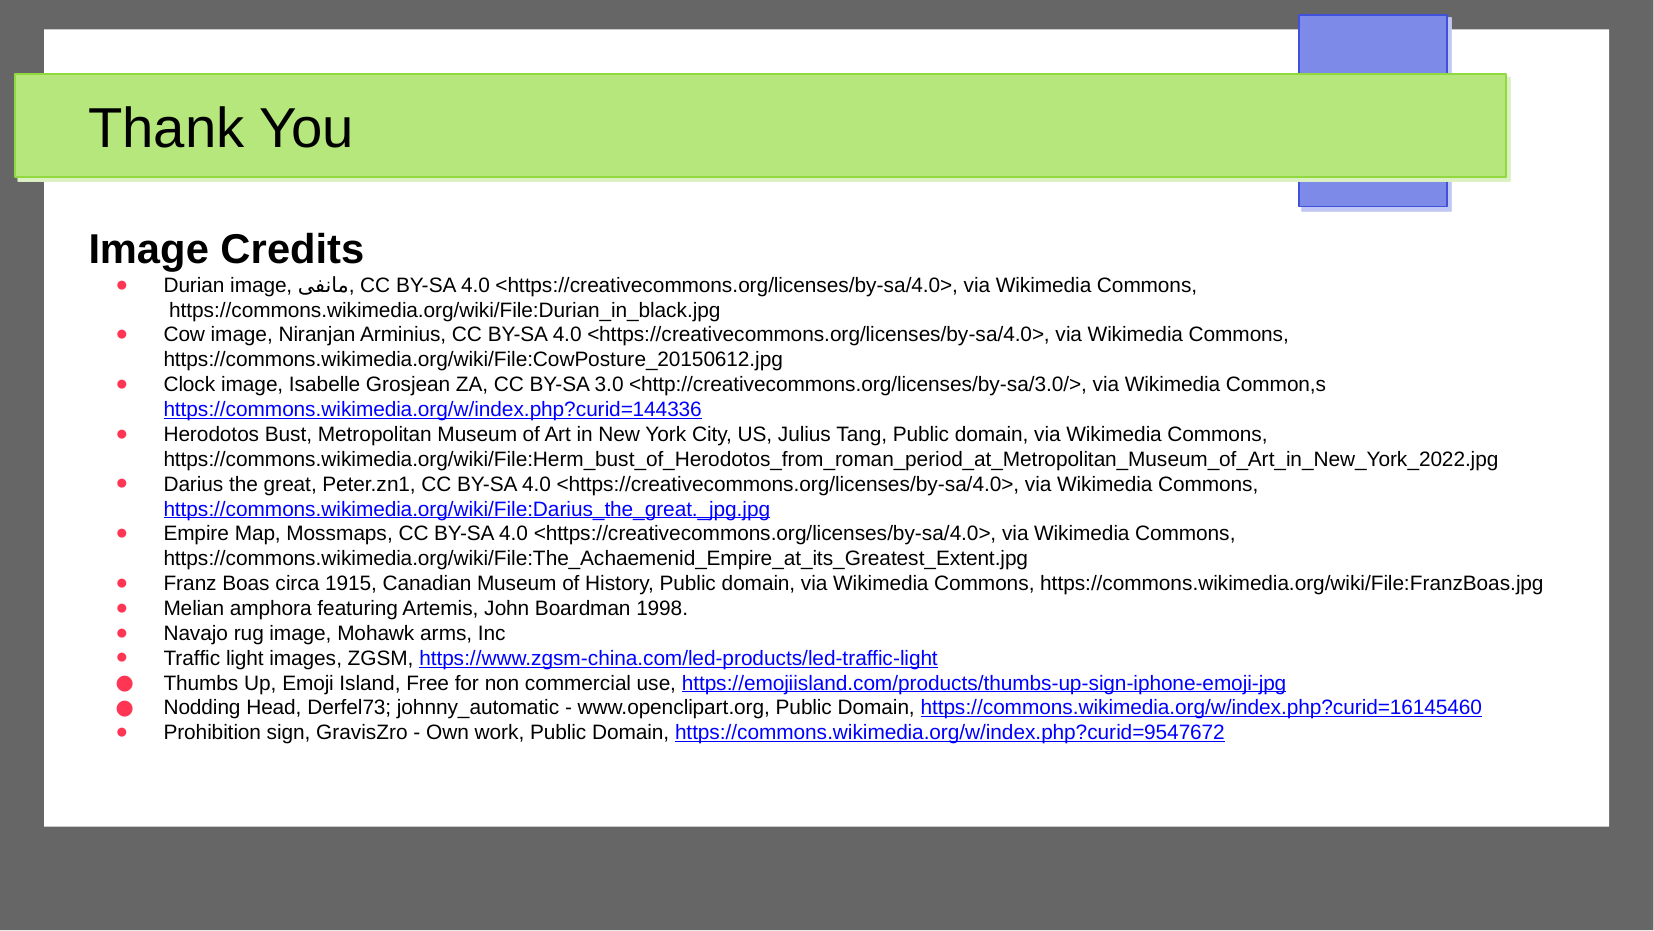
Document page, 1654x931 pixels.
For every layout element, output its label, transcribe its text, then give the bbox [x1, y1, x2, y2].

text_box Image Credits Durian image, مانفی, CC BY-SA 4.0 <https://creativecommons.org/licenses/by-sa/4.0>, via Wikimedia Commons, https://commons.wikimedia.org/wiki/File:Durian_in_black.jpg Cow image, Niranjan Arminius, CC BY-SA 4.0 <https://creativecommons.org/licenses/by-sa/4.0>, via Wikimedia Commons, https://commons.wikimedia.org/wiki/File:CowPosture_20150612.jpg Clock image, Isabelle Grosjean ZA, CC BY-SA 3.0 <http://creativecommons.org/licenses/by-sa/3.0/>, via Wikimedia Common,s https://commons.wikimedia.org/w/index.php?curid=144336 Herodotos Bust, Metropolitan Museum of Art in New York City, US, Julius Tang, Public domain, via Wikimedia Commons, https://commons.wikimedia.org/wiki/File:Herm_bust_of_Herodotos_from_roman_period_at_Metropolitan_Museum_of_Art_in_New_York_2022.jpg Darius the great, Peter.zn1, CC BY-SA 4.0 <https://creativecommons.org/licenses/by-sa/4.0>, via Wikimedia Commons, https://commons.wikimedia.org/wiki/File:Darius_the_great._jpg.jpg Empire Map, Mossmaps, CC BY-SA 4.0 <https://creativecommons.org/licenses/by-sa/4.0>, via Wikimedia Commons, https://commons.wikimedia.org/wiki/File:The_Achaemenid_Empire_at_its_Greatest_Extent.jpg Franz Boas circa 1915, Canadian Museum of History, Public domain, via Wikimedia Commons, https://commons.wikimedia.org/wiki/File:FranzBoas.jpg Melian amphora featuring Artemis, John Boardman 1998. Navajo rug image, Mohawk arms, Inc Traffic light images, ZGSM, https://www.zgsm-china.com/led-products/led-traffic-light Thumbs Up, Emoji Island, Free for non commercial use, https://emojiisland.com/products/thumbs-up-sign-iphone-emoji-jpg Nodding Head, Derfel73; johnny_automatic - www.openclipart.org, Public Domain, https://commons.wikimedia.org/w/index.php?curid=16145460 Prohibition sign, GravisZro - Own work, Public Domain, https://commons.wikimedia.org/w/index.php?curid=9547672 [88, 221, 1565, 812]
text_box Thank You [88, 73, 1506, 178]
